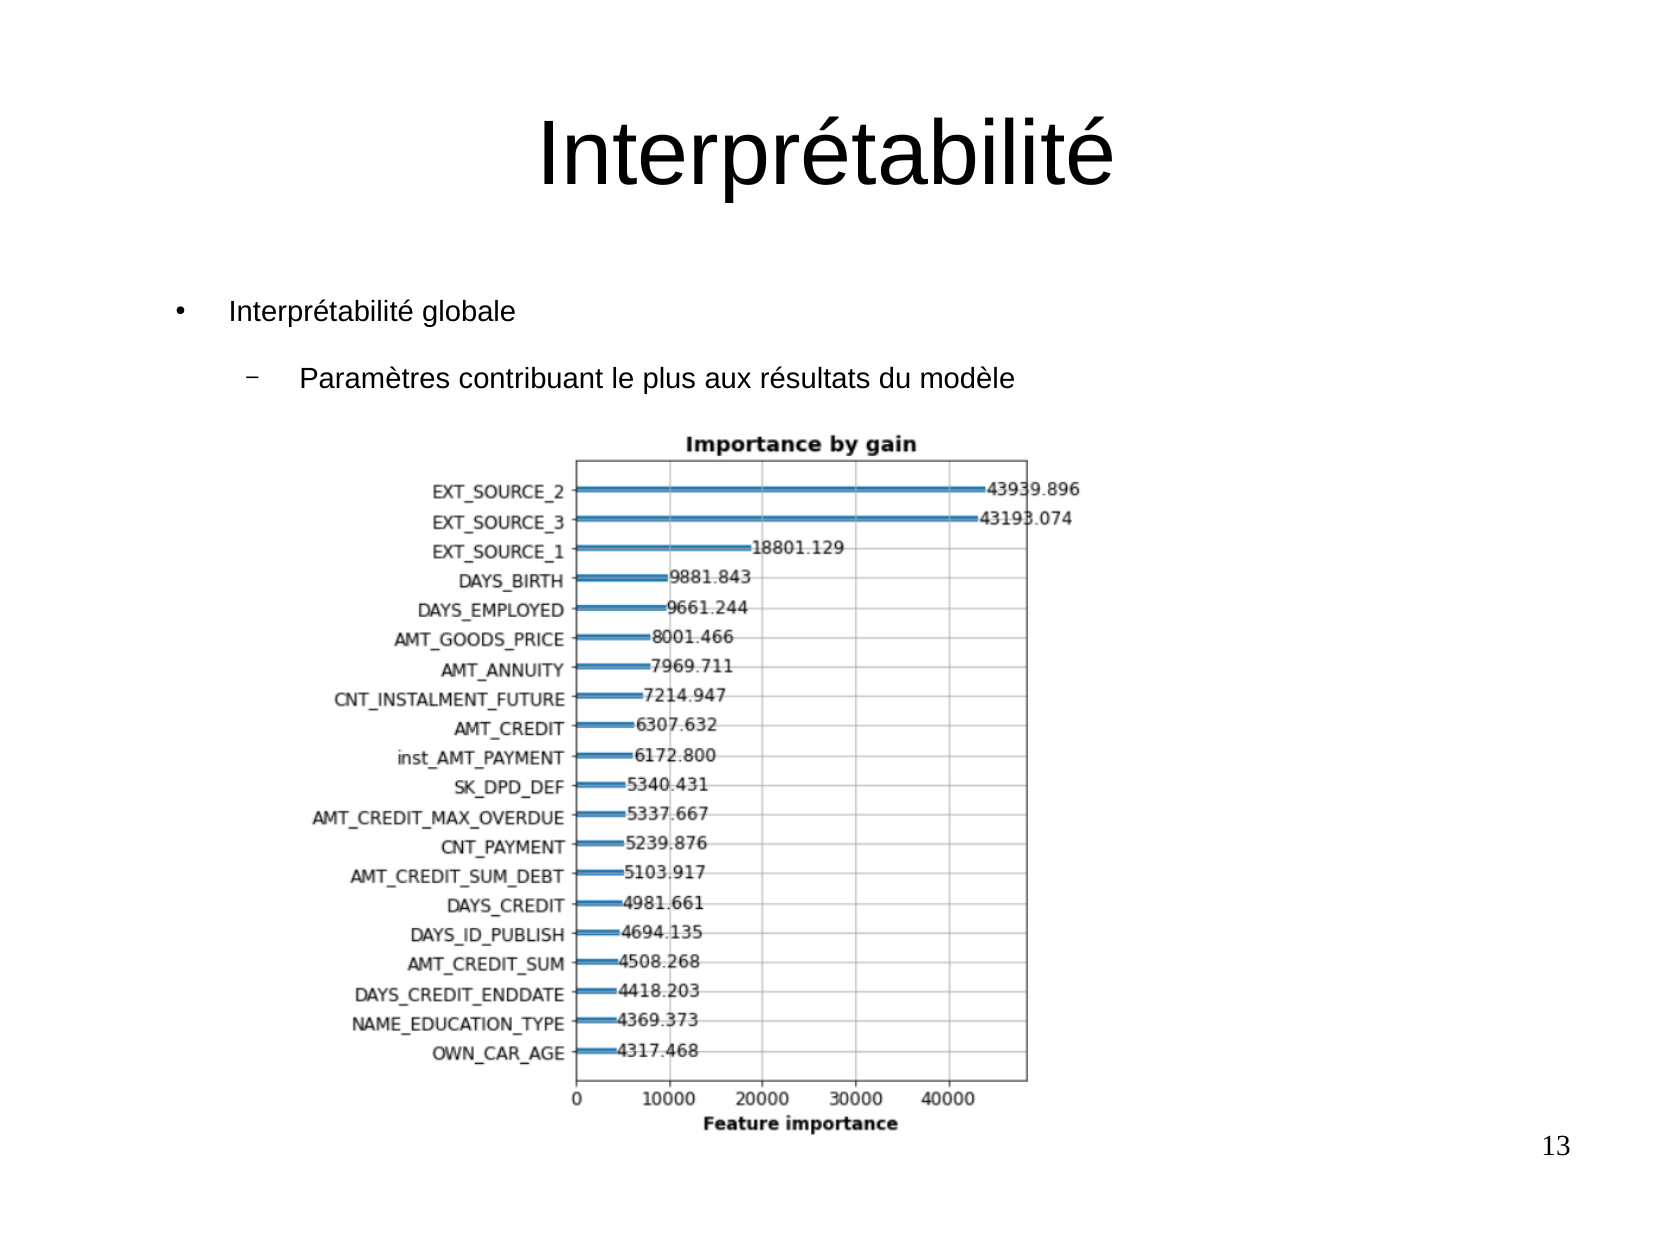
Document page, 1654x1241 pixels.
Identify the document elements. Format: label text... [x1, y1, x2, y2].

title Interprétabilité [82, 49, 1571, 257]
picture [308, 398, 1105, 1147]
list Interprétabilité globale Paramètres contribuant le plus aux résultats du modèle [82, 290, 1571, 1109]
